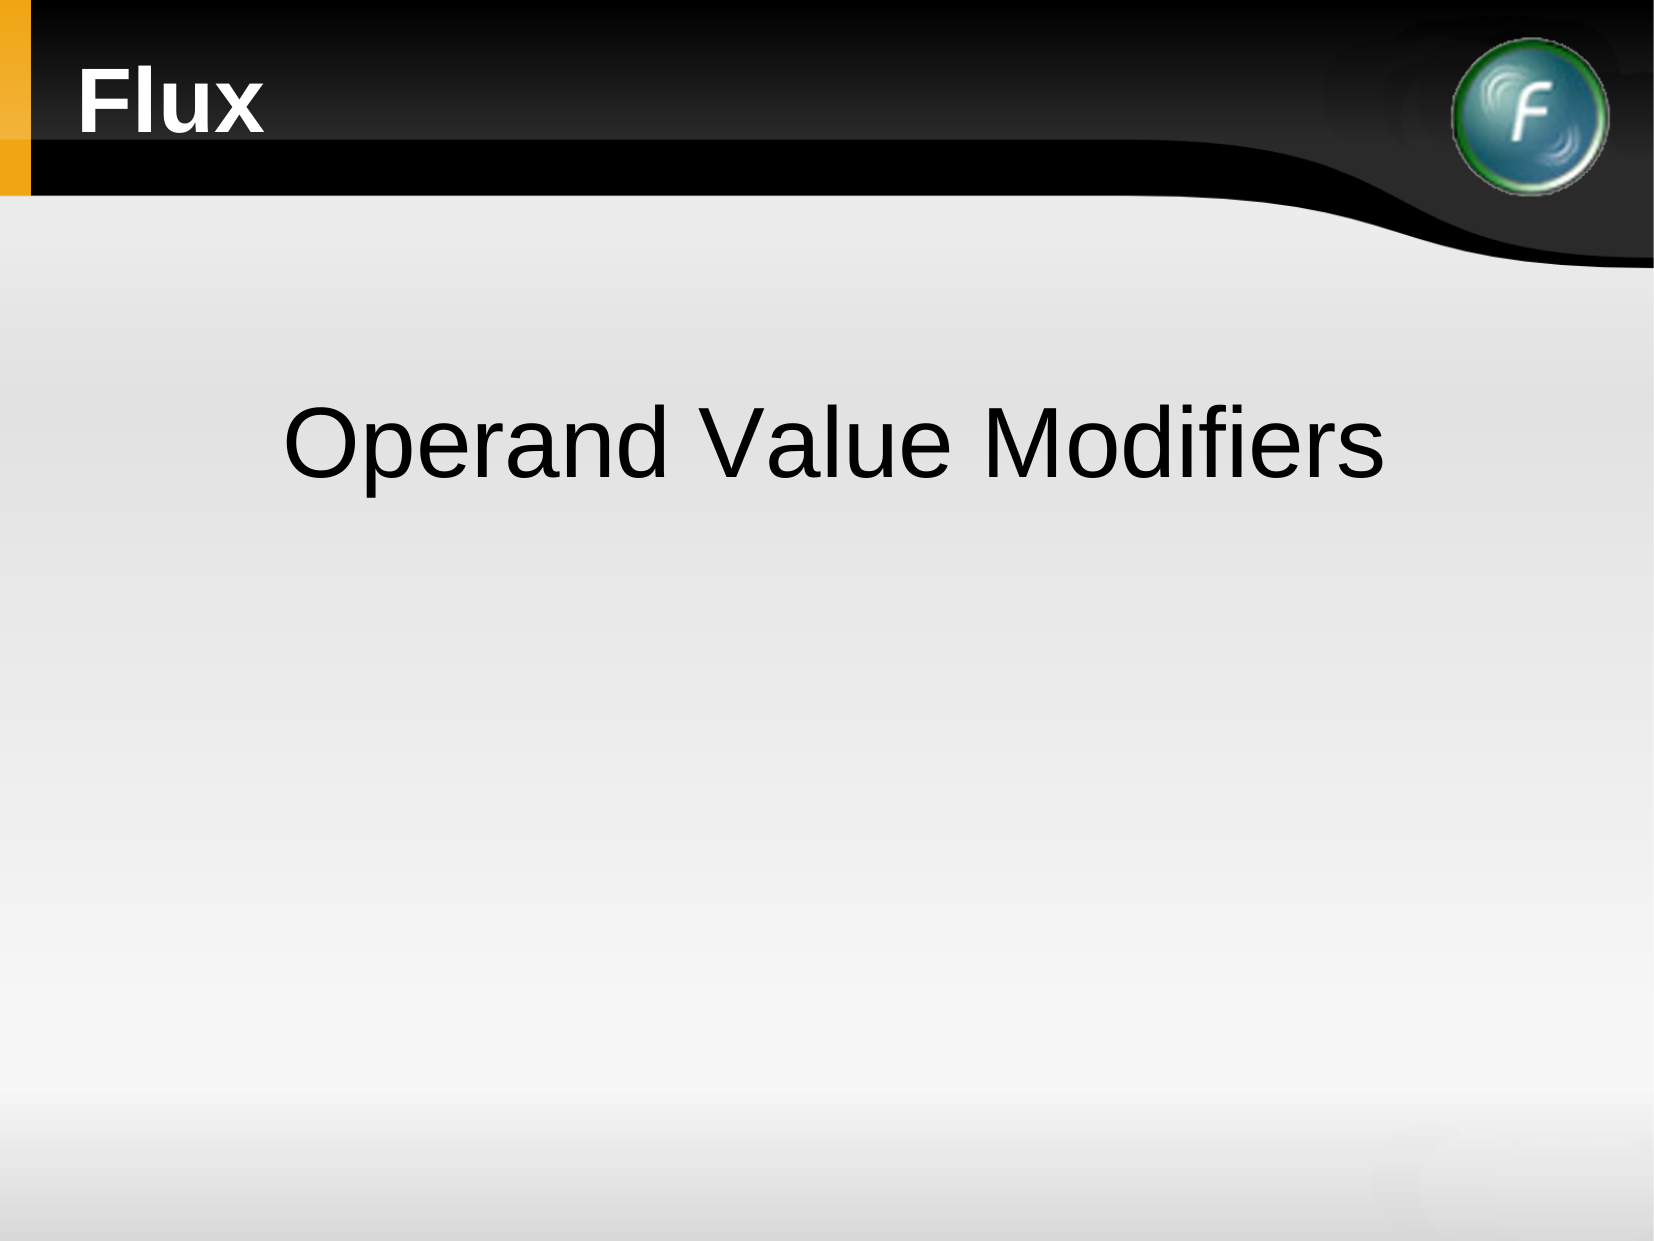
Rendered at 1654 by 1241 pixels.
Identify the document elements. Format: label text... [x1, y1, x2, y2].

list Operand Value Modifiers [82, 290, 1571, 1109]
picture [0, 0, 1654, 1241]
title Flux [76, 0, 1565, 208]
